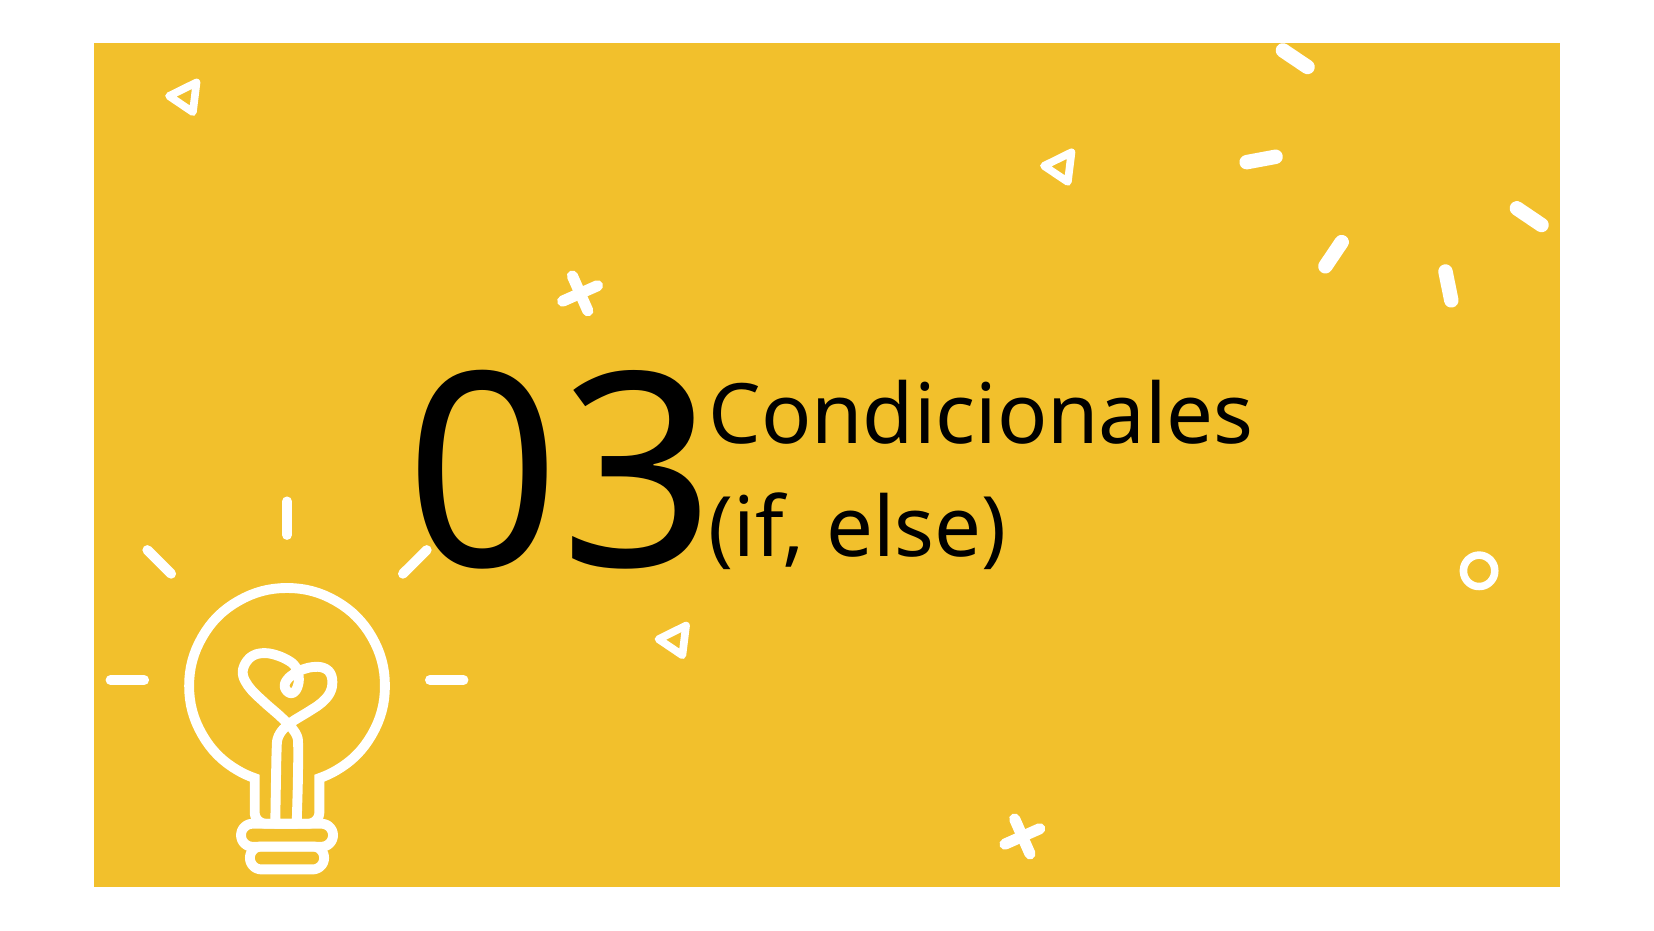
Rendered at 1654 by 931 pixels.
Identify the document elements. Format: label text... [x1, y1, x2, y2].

title 03 [405, 276, 751, 646]
title Condicionales (if, else) [751, 354, 1429, 582]
